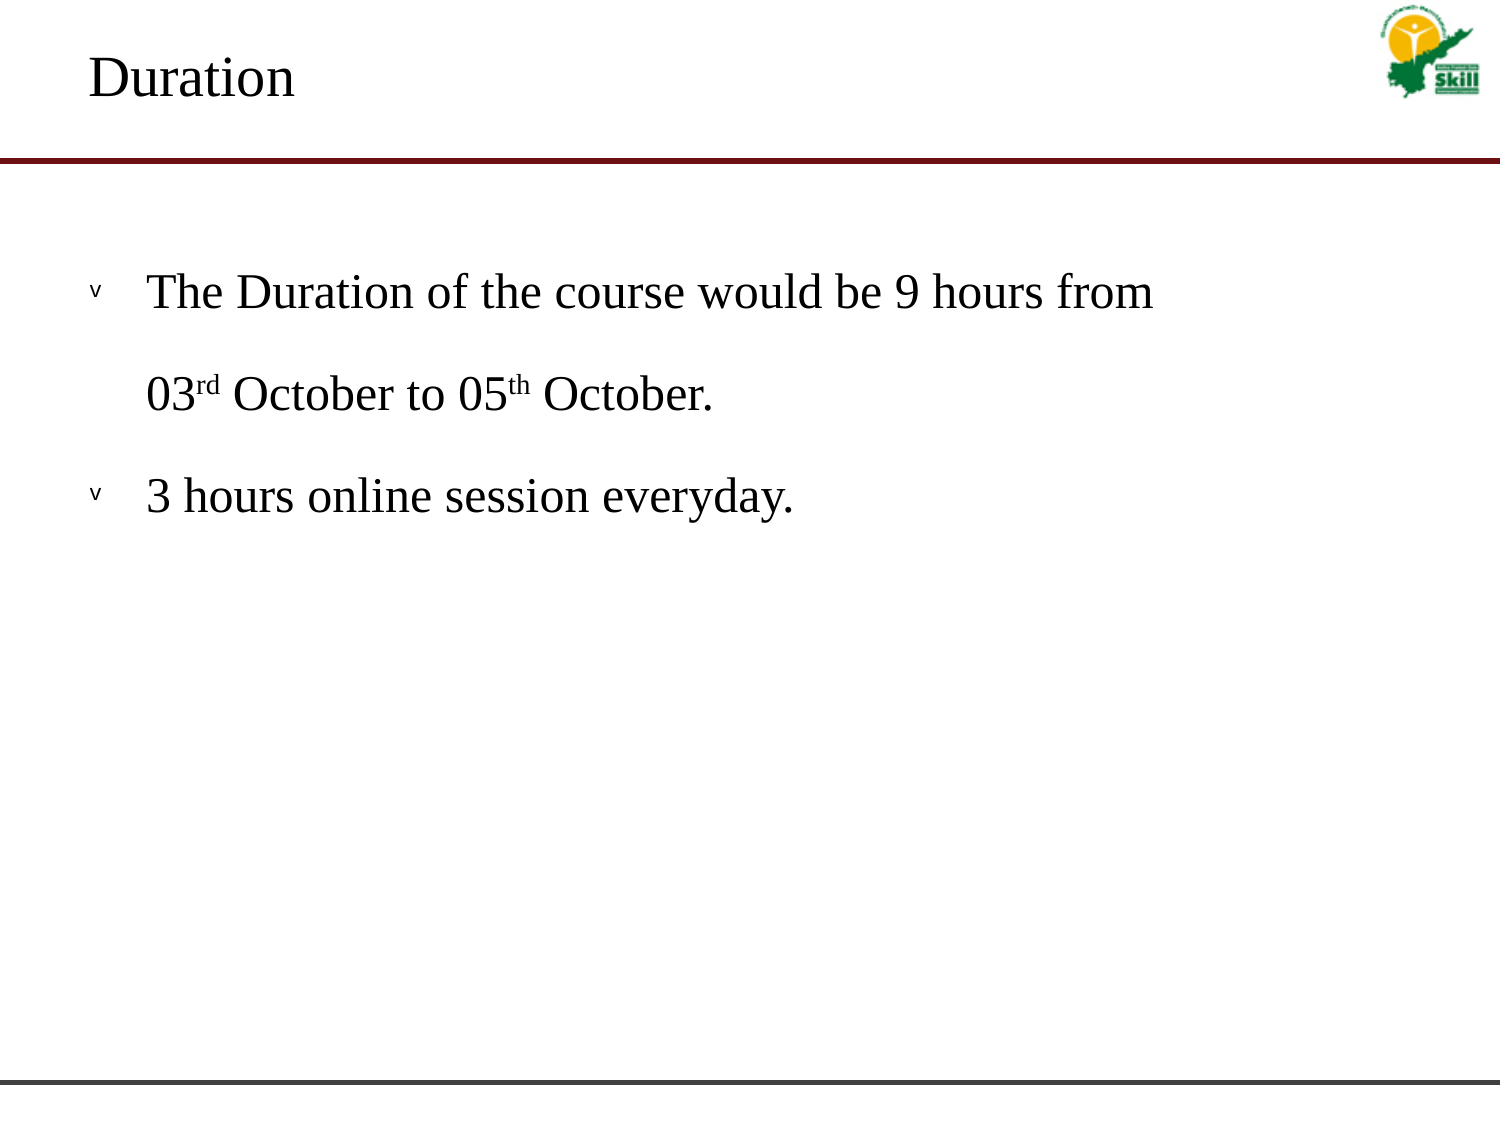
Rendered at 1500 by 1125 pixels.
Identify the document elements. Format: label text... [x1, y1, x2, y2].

picture [1376, 0, 1483, 110]
title Duration [73, 30, 1424, 173]
list The Duration of the course would be 9 hours from 03rd October to 05th October. 3 hours online session everyday. [75, 149, 1425, 900]
